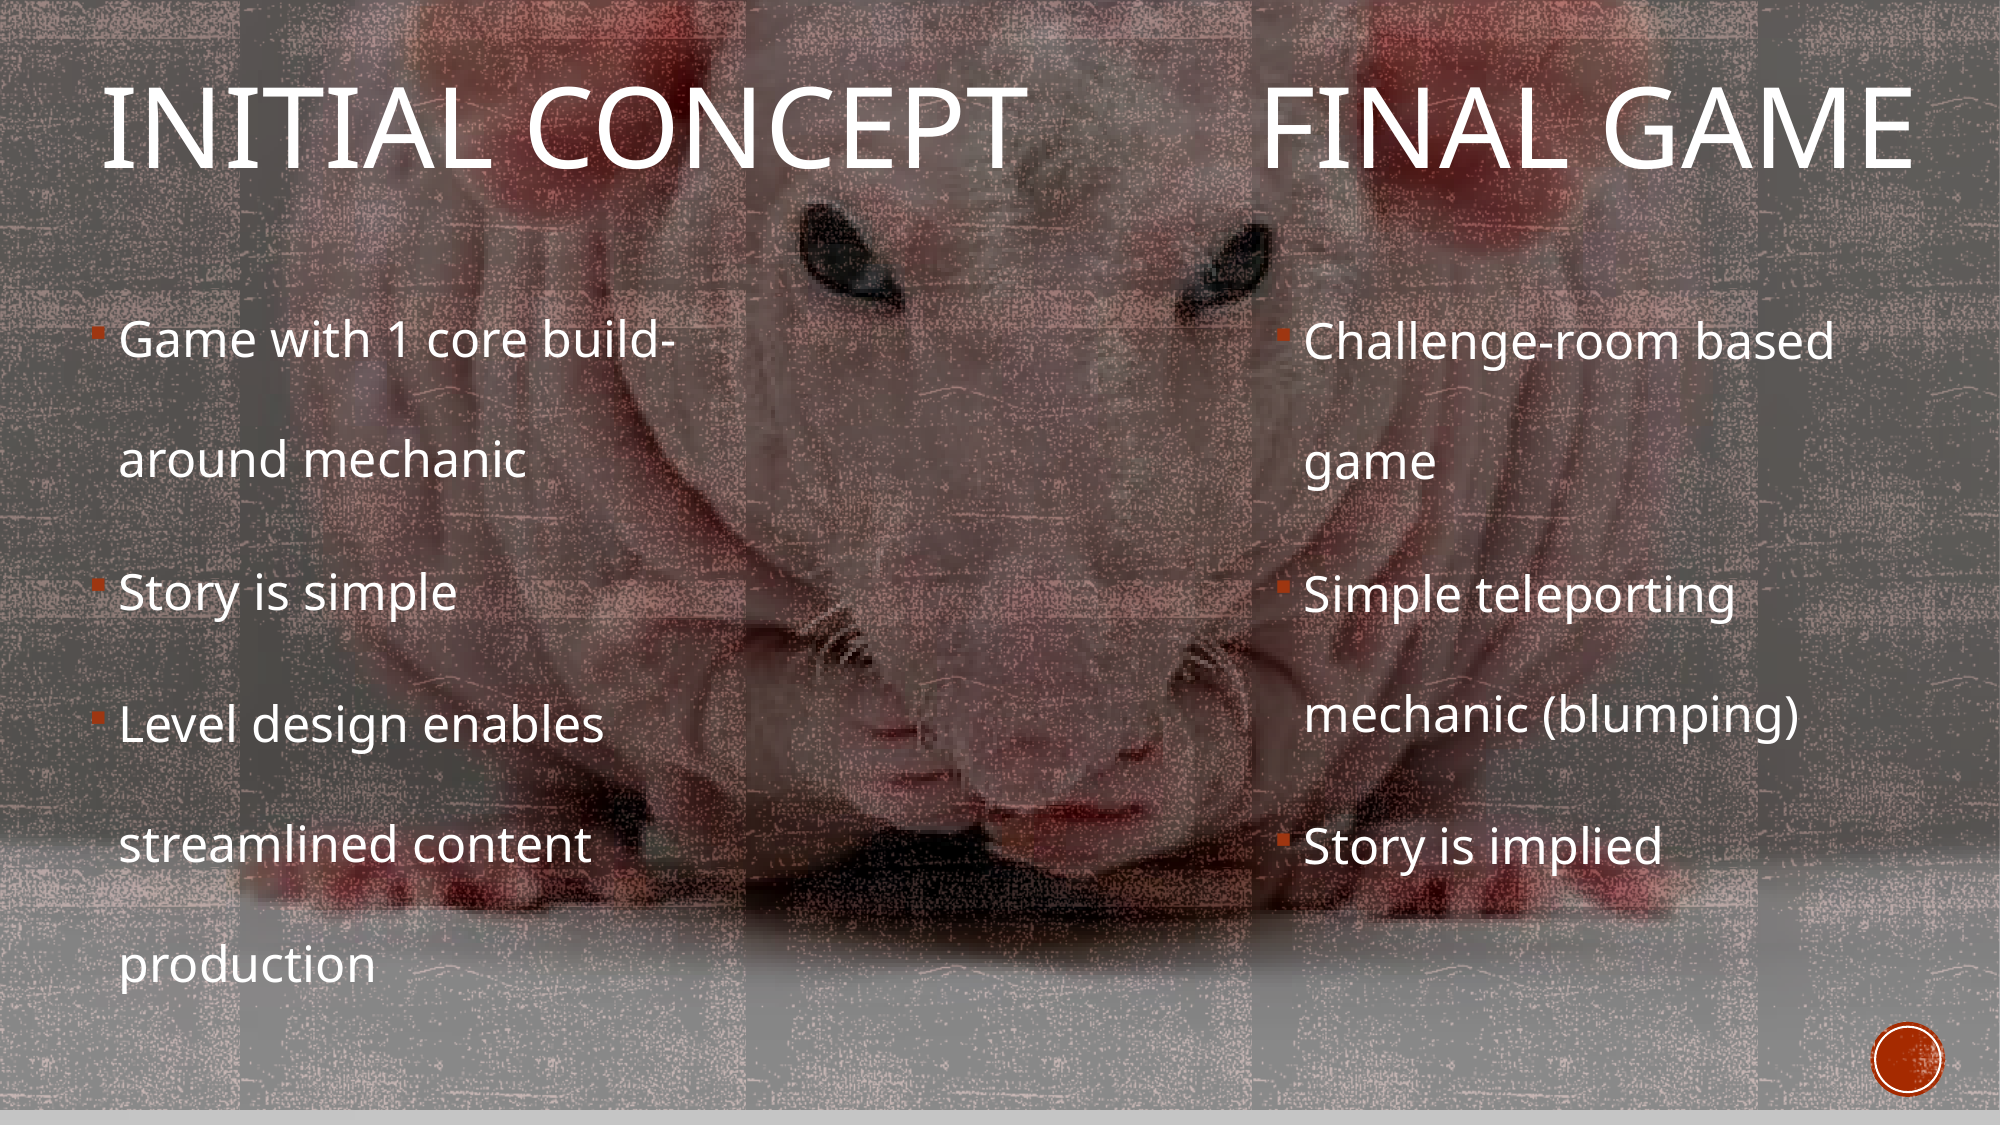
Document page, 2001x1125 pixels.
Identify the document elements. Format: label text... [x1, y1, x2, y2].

title Initial concept [85, 0, 1091, 264]
text_box Game with 1 core build-around mechanic Story is simple Level design enables streamlined content production [56, 240, 847, 905]
text_box [0, 0, 2000, 1125]
text_box Challenge-room based game Simple teleporting mechanic (blumping) Story is implied [1241, 242, 1916, 907]
text_box Final game [1242, 0, 2000, 264]
